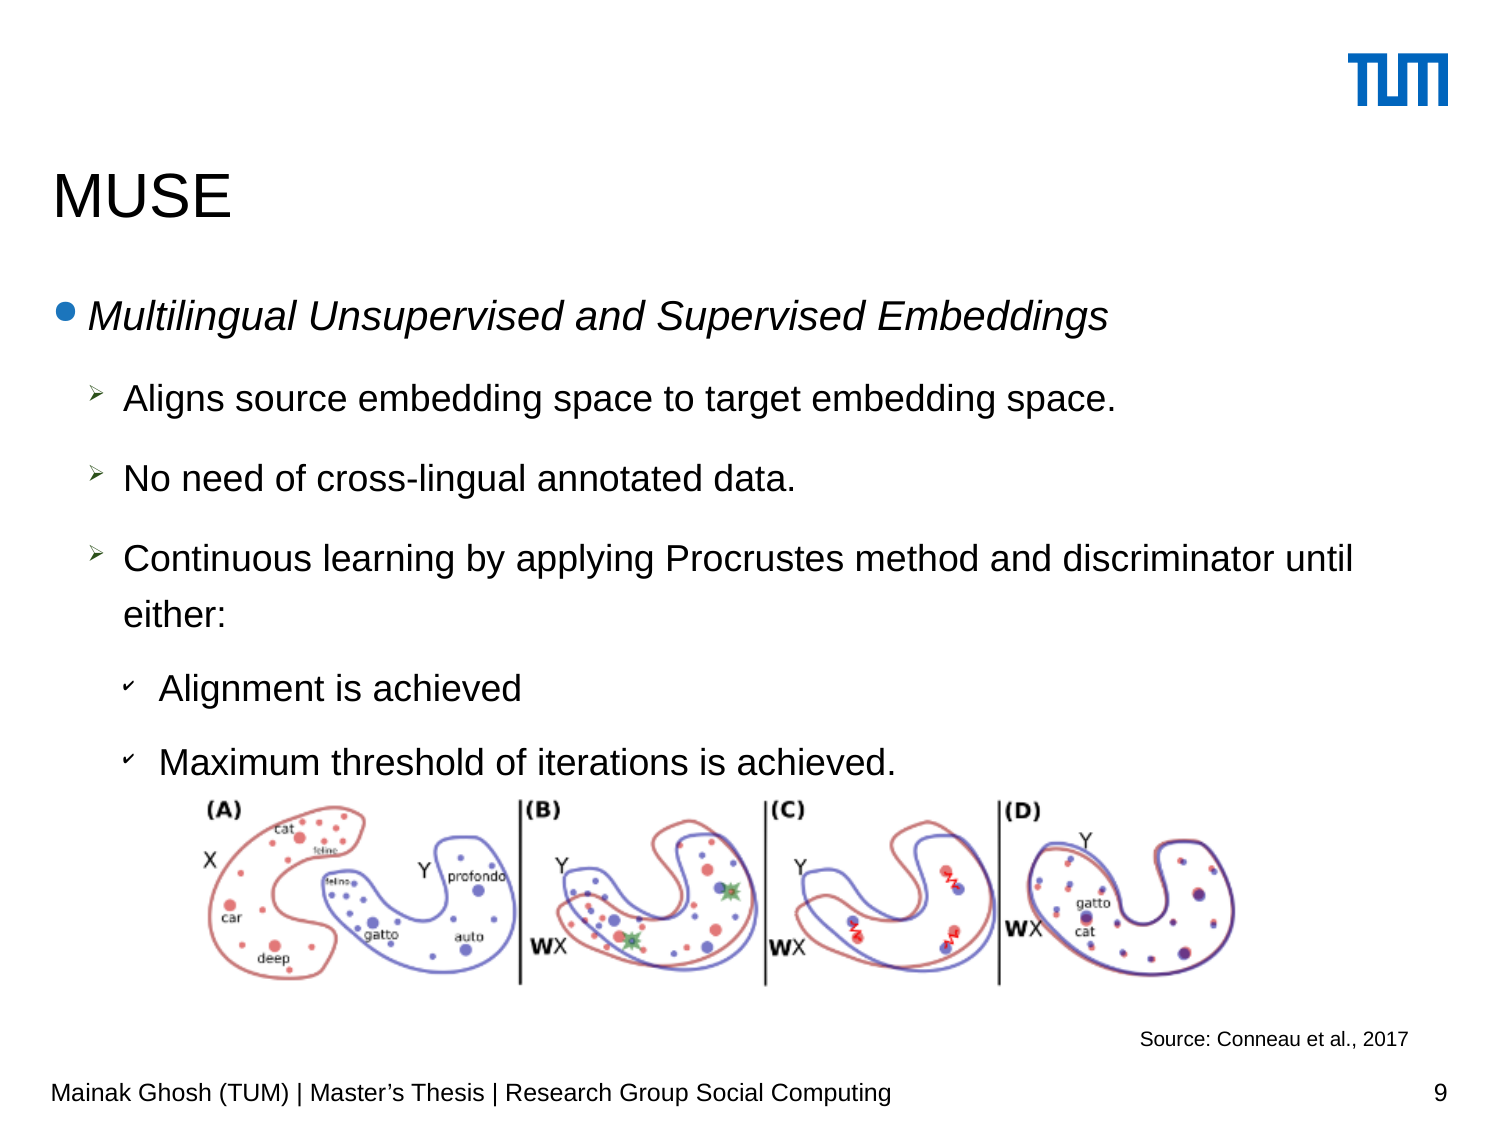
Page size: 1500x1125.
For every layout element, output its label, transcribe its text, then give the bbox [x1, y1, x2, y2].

text_box Mainak Ghosh (TUM) | Master’s Thesis | Research Group Social Computing [50, 1061, 1112, 1122]
picture [191, 787, 1251, 1001]
title MUSE [52, 163, 1449, 231]
slide_number <number> [1112, 1061, 1448, 1122]
list Multilingual Unsupervised and Supervised Embeddings Aligns source embedding space to target embedding space. No need of cross-lingual annotated data. Continuous learning by applying Procrustes method and discriminator until either: Alignment is achieved Maximum threshold of iterations is achieved. [52, 289, 1449, 631]
text_box Source: Conneau et al., 2017 [825, 1020, 1426, 1059]
